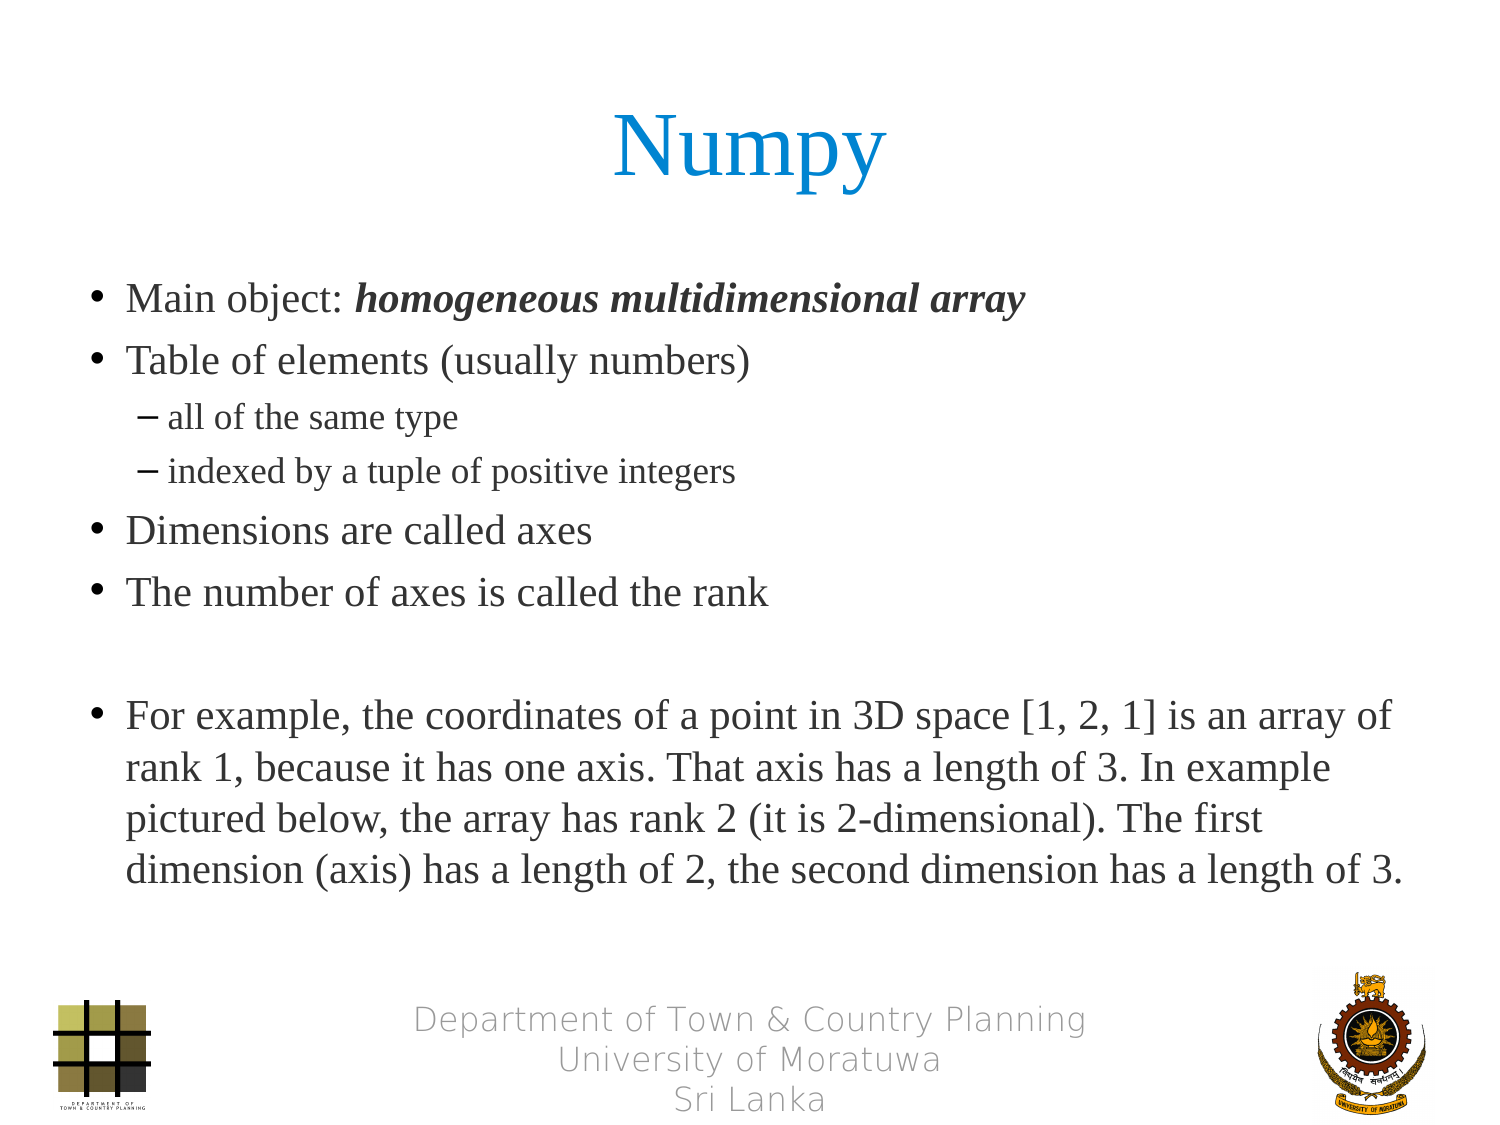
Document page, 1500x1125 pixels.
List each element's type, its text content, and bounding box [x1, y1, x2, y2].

picture [1312, 966, 1435, 1125]
list Main object: homogeneous multidimensional array Table of elements (usually numbers) all of the same type indexed by a tuple of positive integers Dimensions are called axes The number of axes is called the rank For example, the coordinates of a point in 3D space [1, 2, 1] is an array of rank 1, because it has one axis. That axis has a length of 3. In example pictured below, the array has rank 2 (it is 2-dimensional). The first dimension (axis) has a length of 2, the second dimension has a length of 3. [75, 262, 1426, 916]
title Numpy [75, 45, 1426, 233]
picture [53, 1000, 151, 1110]
